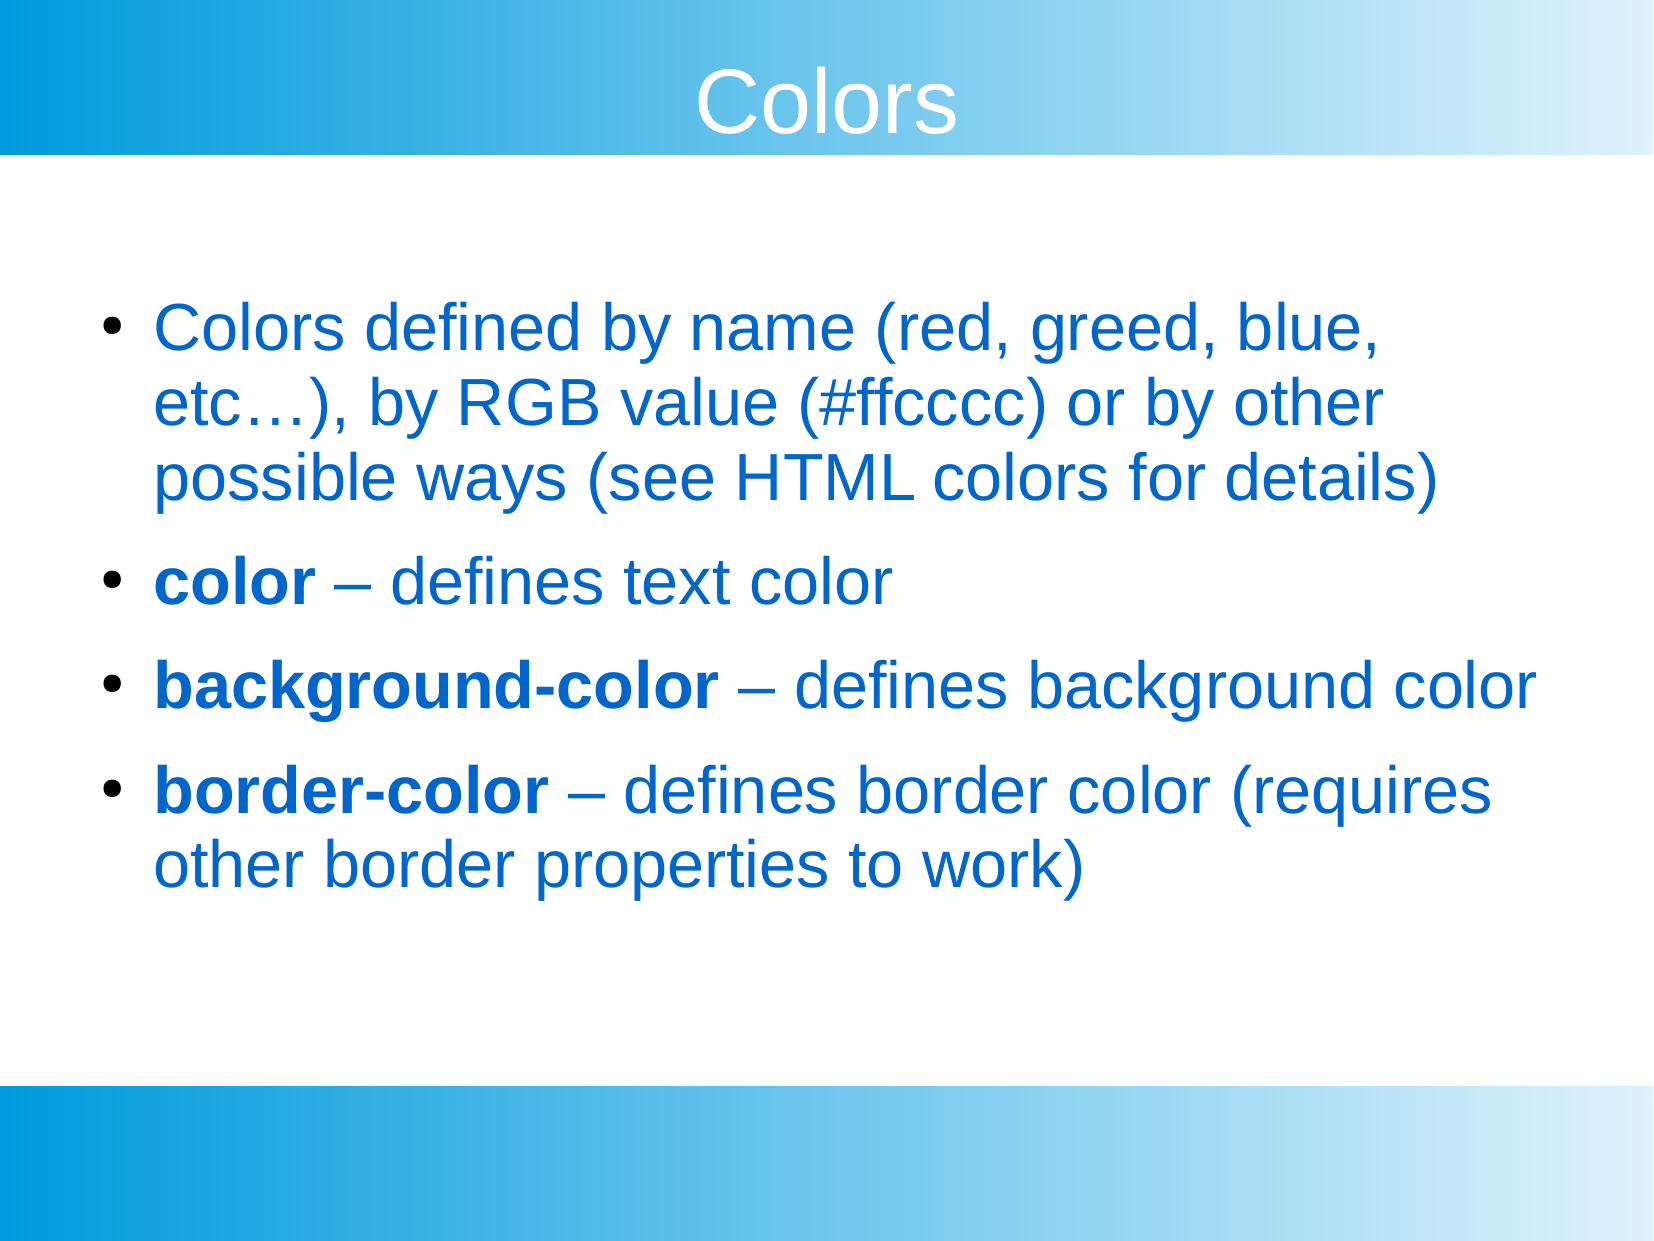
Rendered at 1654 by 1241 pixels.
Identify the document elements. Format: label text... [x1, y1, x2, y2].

title Colors [82, 49, 1571, 155]
list Colors defined by name (red, greed, blue, etc…), by RGB value (#ffcccc) or by other possible ways (see HTML colors for details) color – defines text color background-color – defines background color border-color – defines border color (requires other border properties to work) [82, 290, 1571, 1010]
